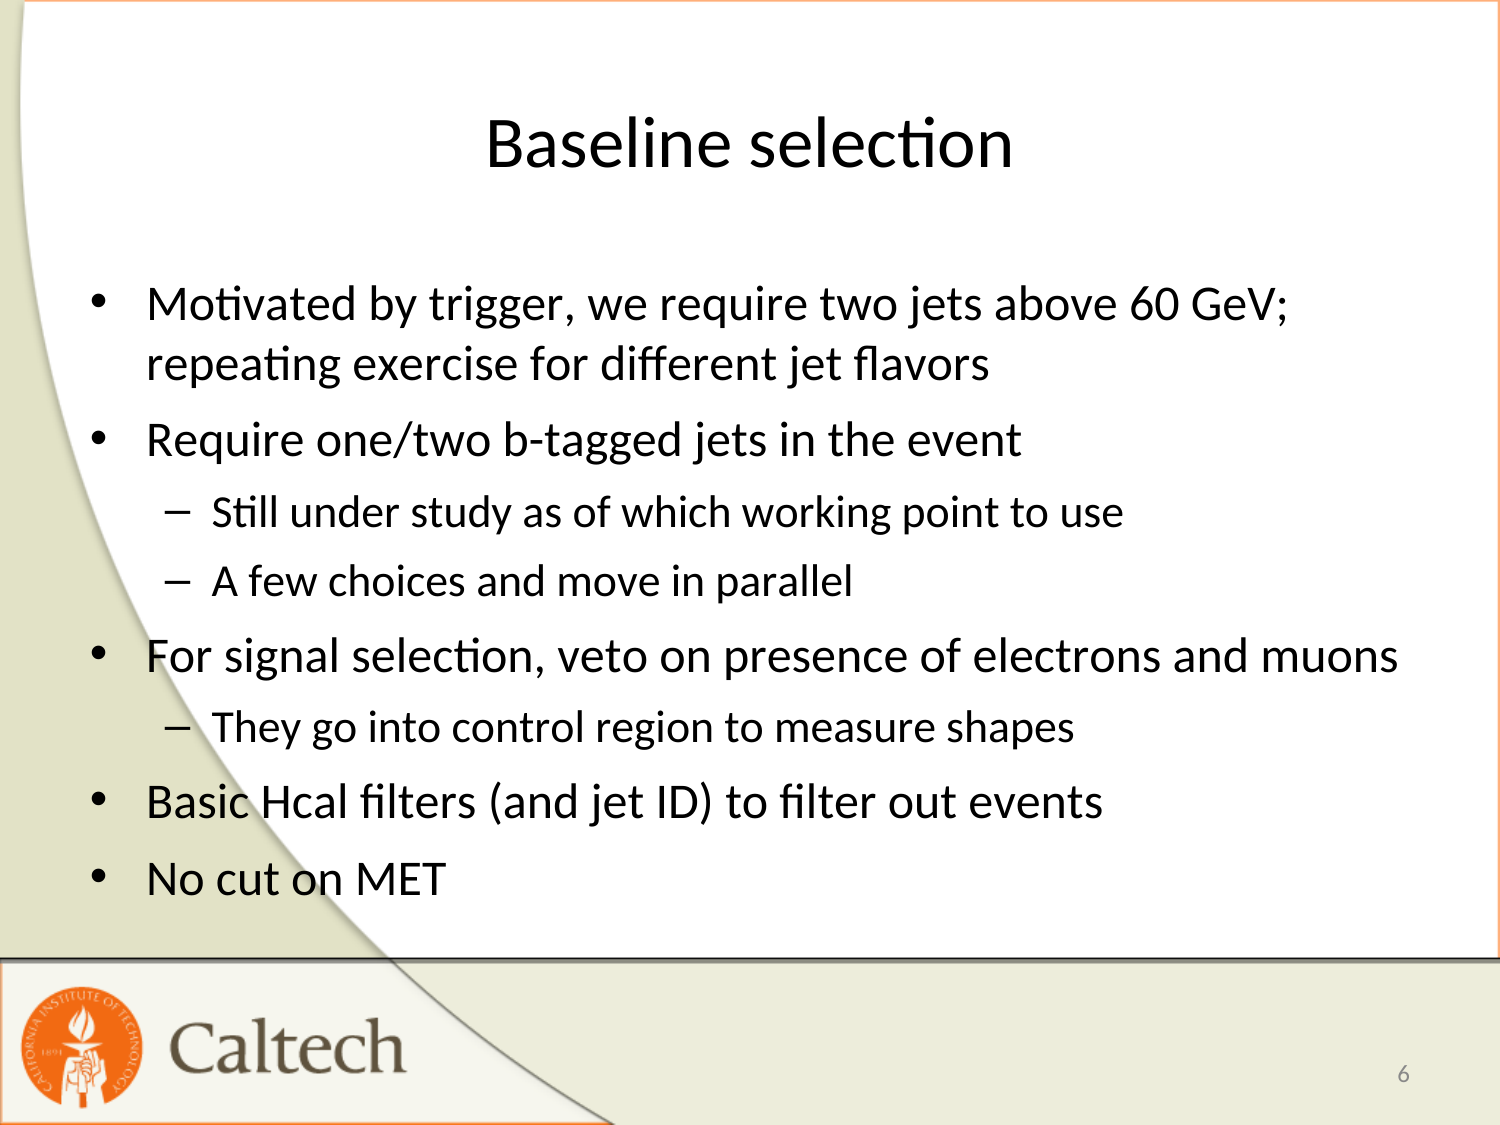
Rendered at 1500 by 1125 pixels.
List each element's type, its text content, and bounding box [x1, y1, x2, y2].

picture [0, 0, 1500, 1125]
list Motivated by trigger, we require two jets above 60 GeV; repeating exercise for different jet flavors Require one/two b-tagged jets in the event Still under study as of which working point to use A few choices and move in parallel For signal selection, veto on presence of electrons and muons They go into control region to measure shapes Basic Hcal filters (and jet ID) to filter out events No cut on MET [75, 262, 1426, 1006]
title Baseline selection [75, 20, 1426, 257]
